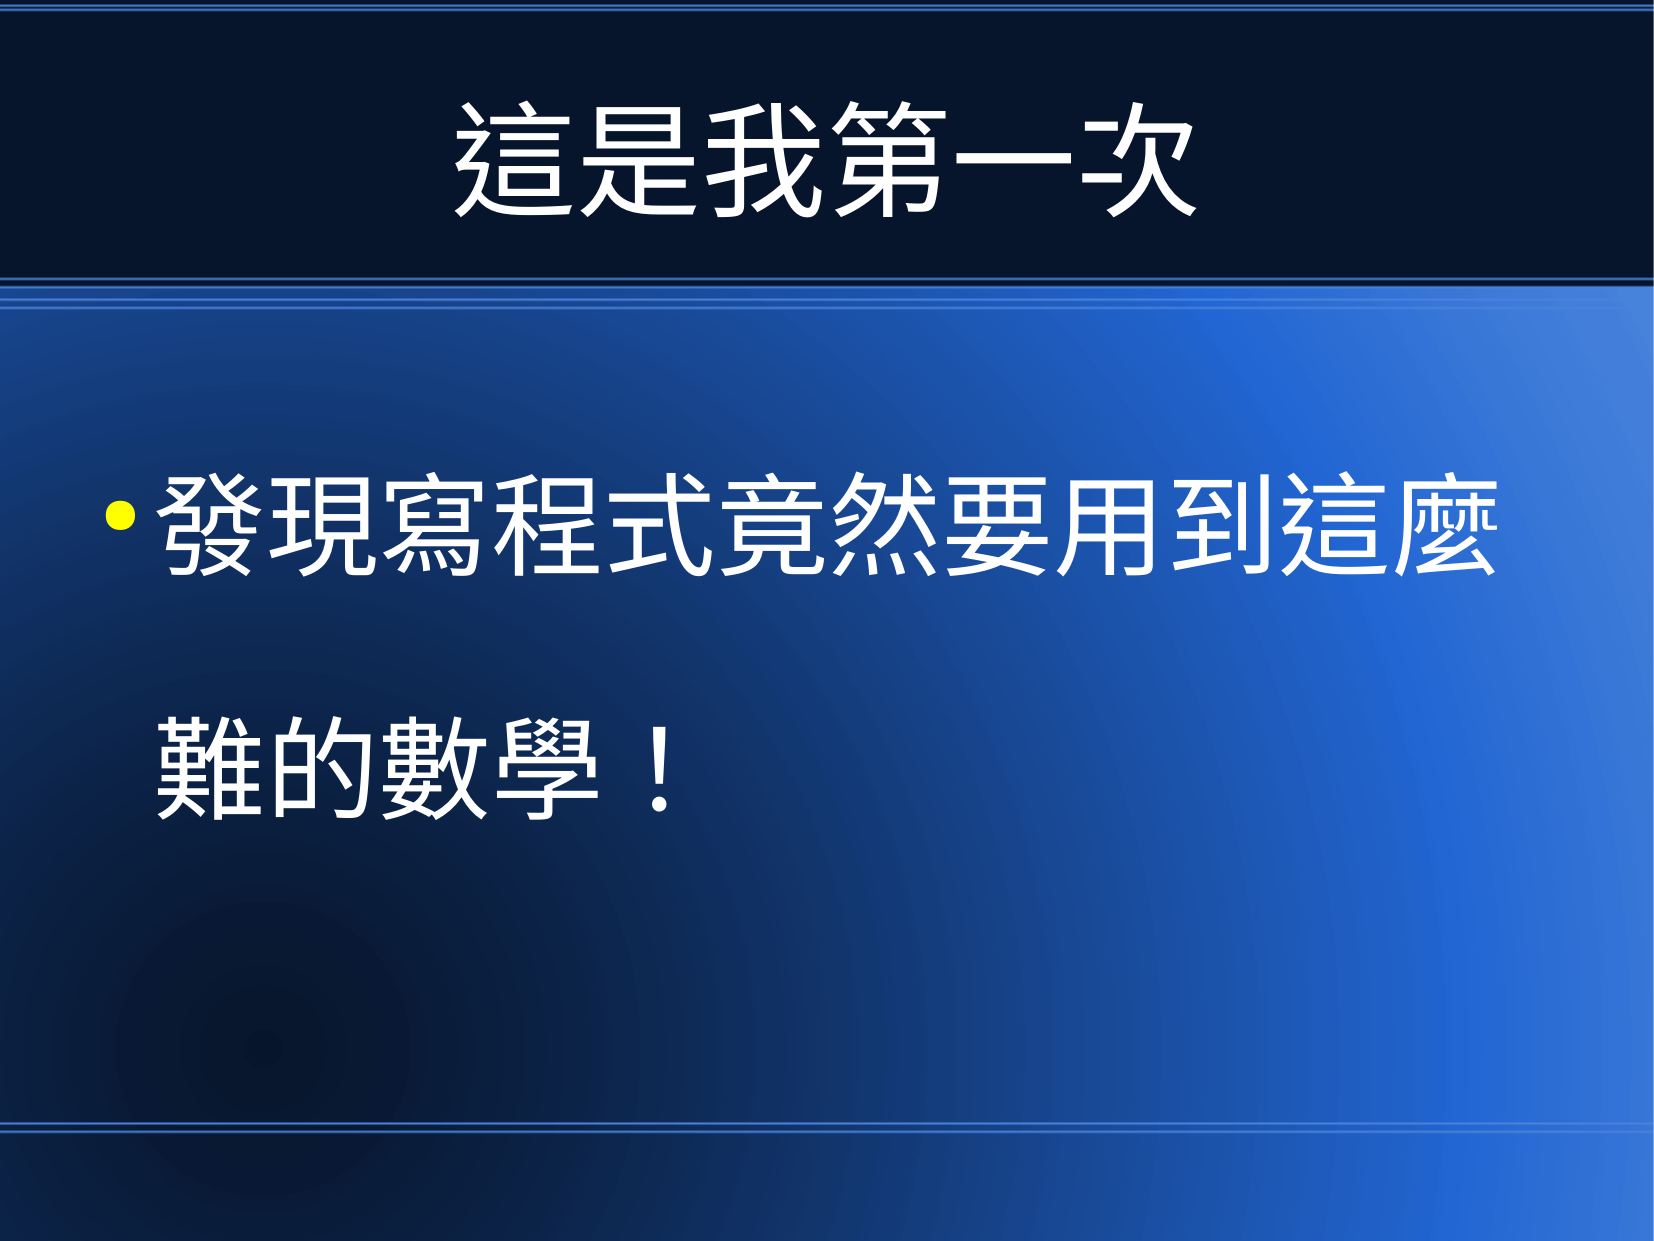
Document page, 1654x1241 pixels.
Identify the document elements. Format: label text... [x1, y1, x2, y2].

list 發現寫程式竟然要用到這麼難的數學！ [82, 355, 1571, 1241]
picture [0, 0, 1654, 1241]
title 這是我第一次 [82, 49, 1571, 257]
